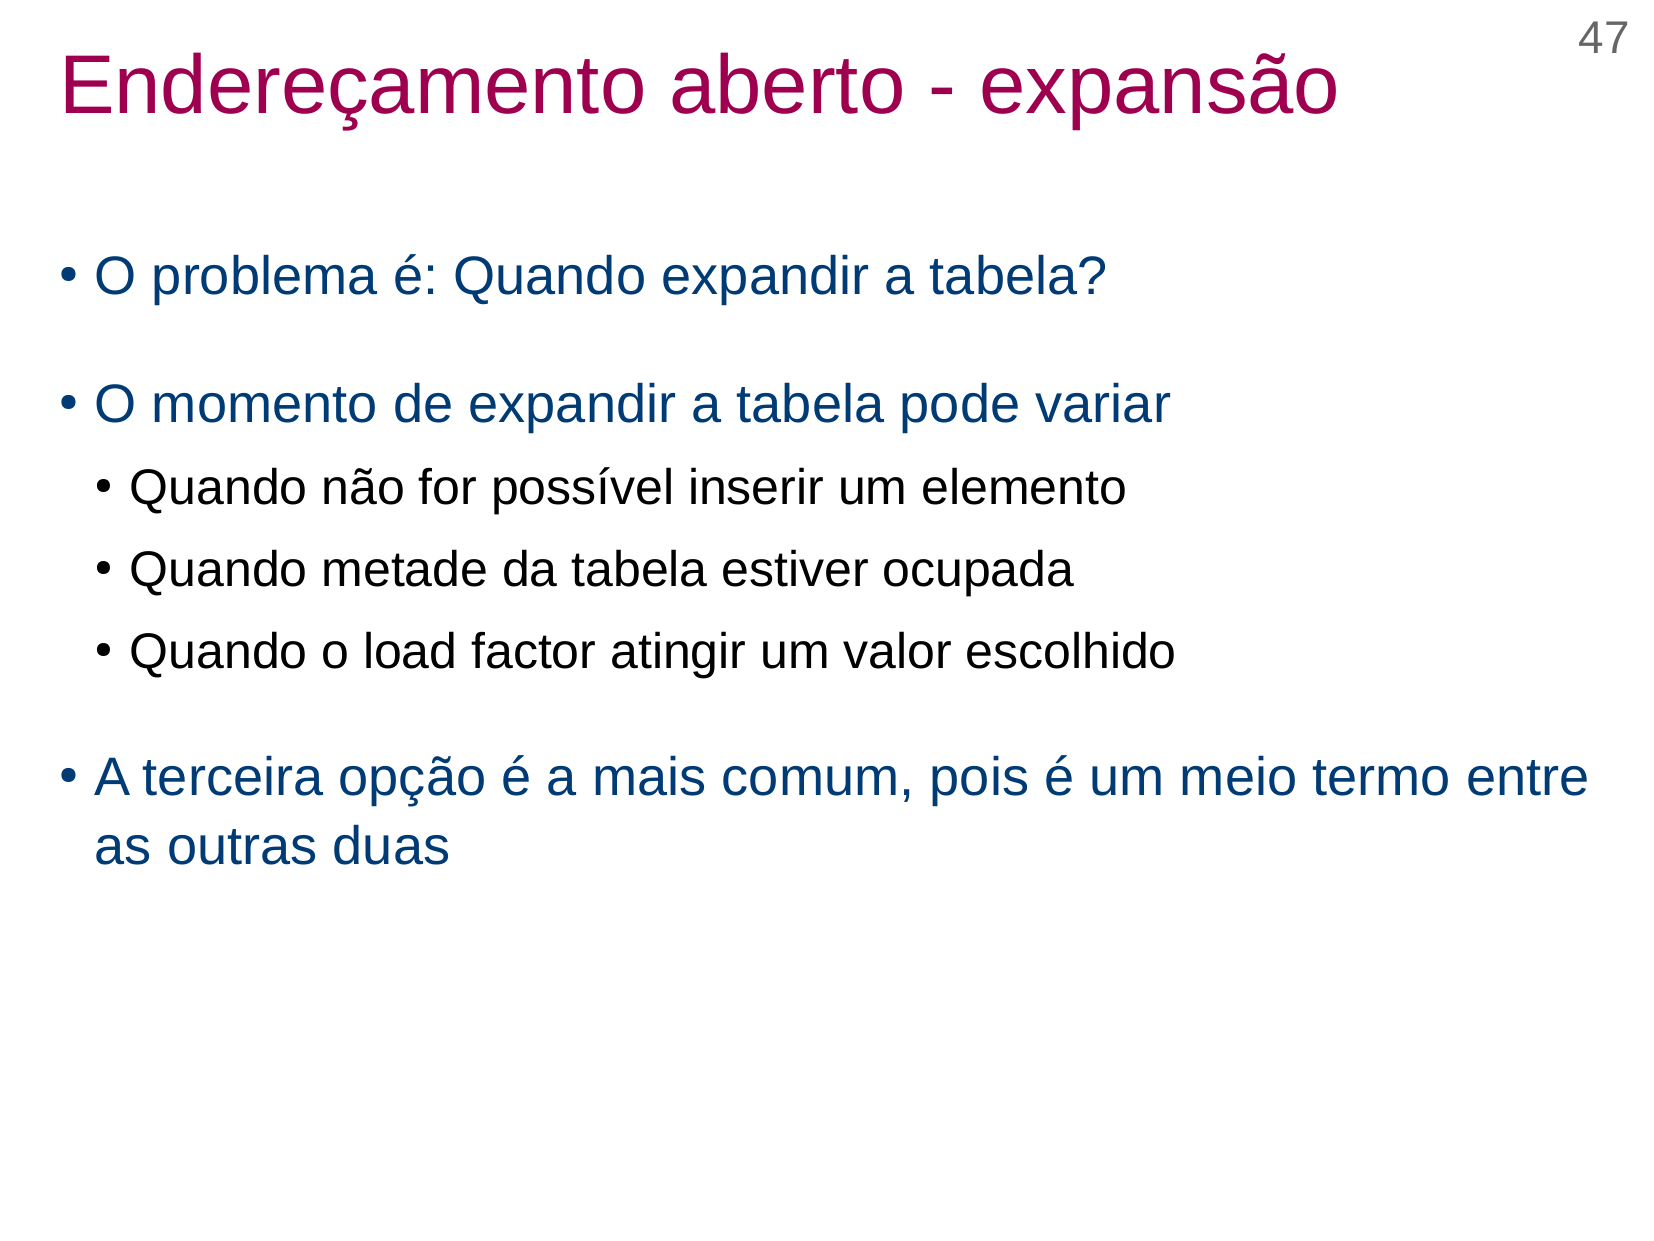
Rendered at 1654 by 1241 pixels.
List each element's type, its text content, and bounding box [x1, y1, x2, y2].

list O problema é: Quando expandir a tabela? O momento de expandir a tabela pode variar Quando não for possível inserir um elemento Quando metade da tabela estiver ocupada Quando o load factor atingir um valor escolhido A terceira opção é a mais comum, pois é um meio termo entre as outras duas [59, 236, 1595, 1211]
title Endereçamento aberto - expansão [59, 29, 1595, 148]
